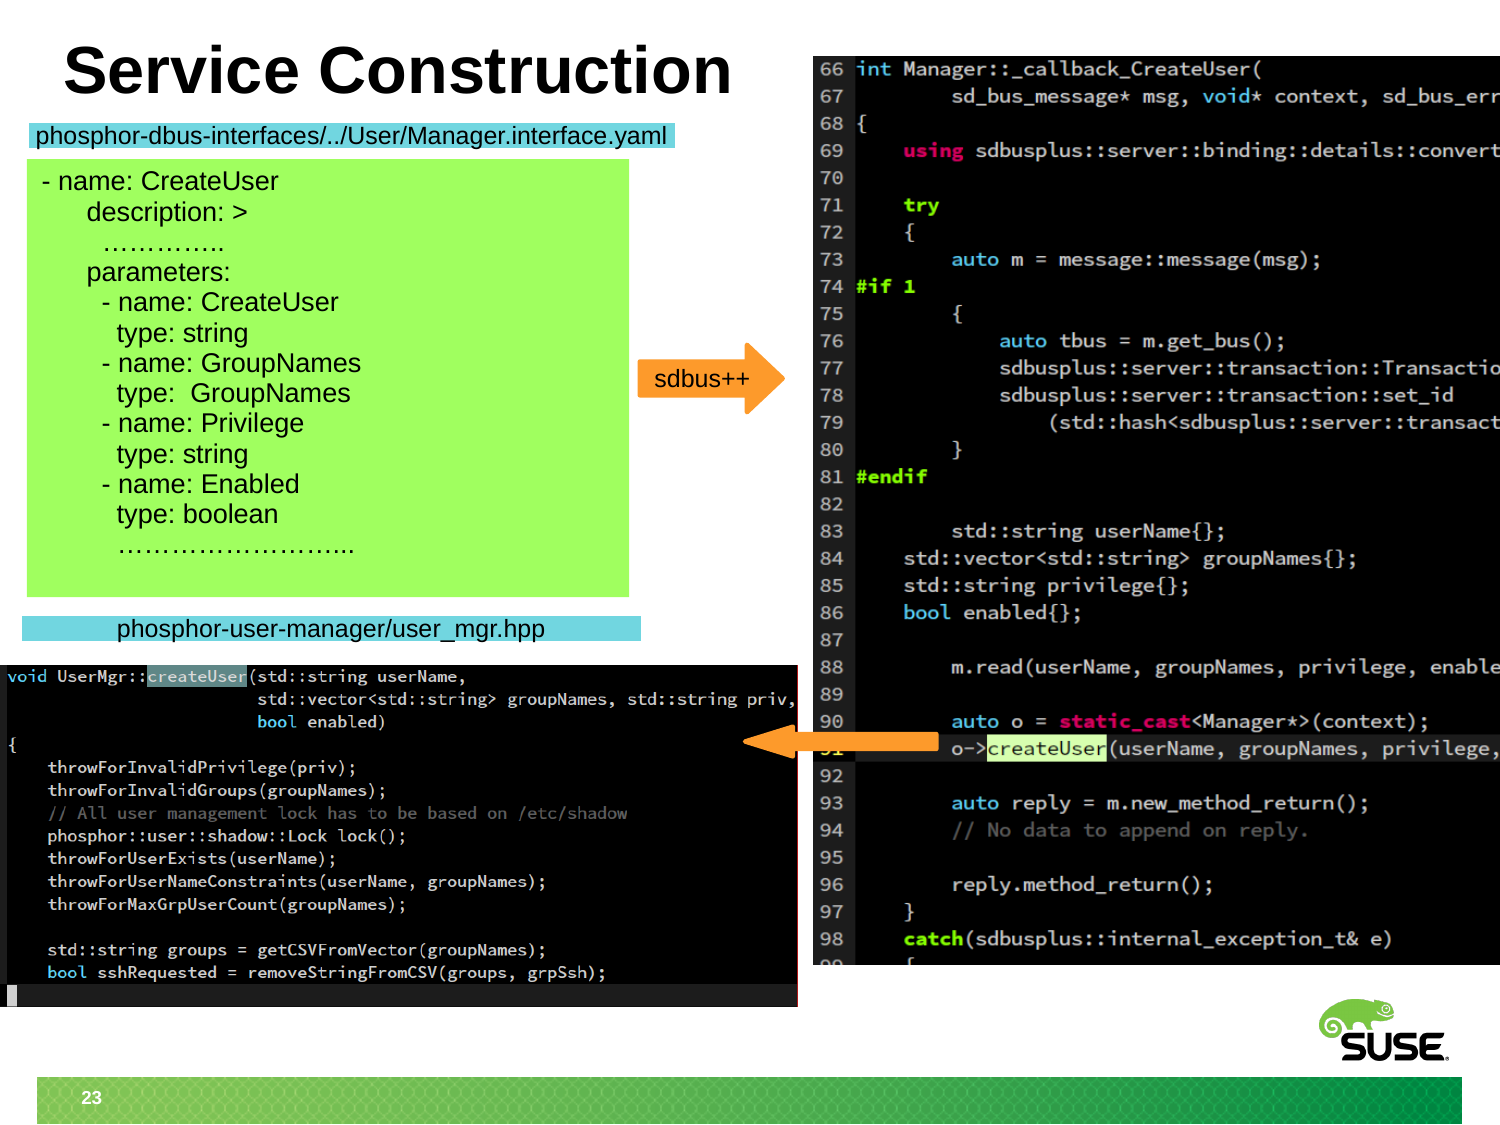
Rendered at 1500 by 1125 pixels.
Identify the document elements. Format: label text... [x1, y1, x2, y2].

picture [0, 665, 798, 1007]
picture [1319, 999, 1449, 1061]
text_box phosphor-user-manager/user_mgr.hpp [19, 613, 644, 644]
text_box - name: CreateUser description: > ………….. parameters: - name: CreateUser type: string - name: GroupNames type: GroupNames - name: Privilege type: string - name: Enabled type: boolean ……………………... [26, 159, 630, 598]
title Service Construction [63, 0, 1300, 152]
text_box phosphor-dbus-interfaces/../User/Manager.interface.yaml [26, 120, 678, 151]
picture [813, 56, 1500, 965]
text_box [745, 726, 937, 757]
picture [37, 1077, 1462, 1124]
text_box sdbus++ [639, 344, 783, 413]
